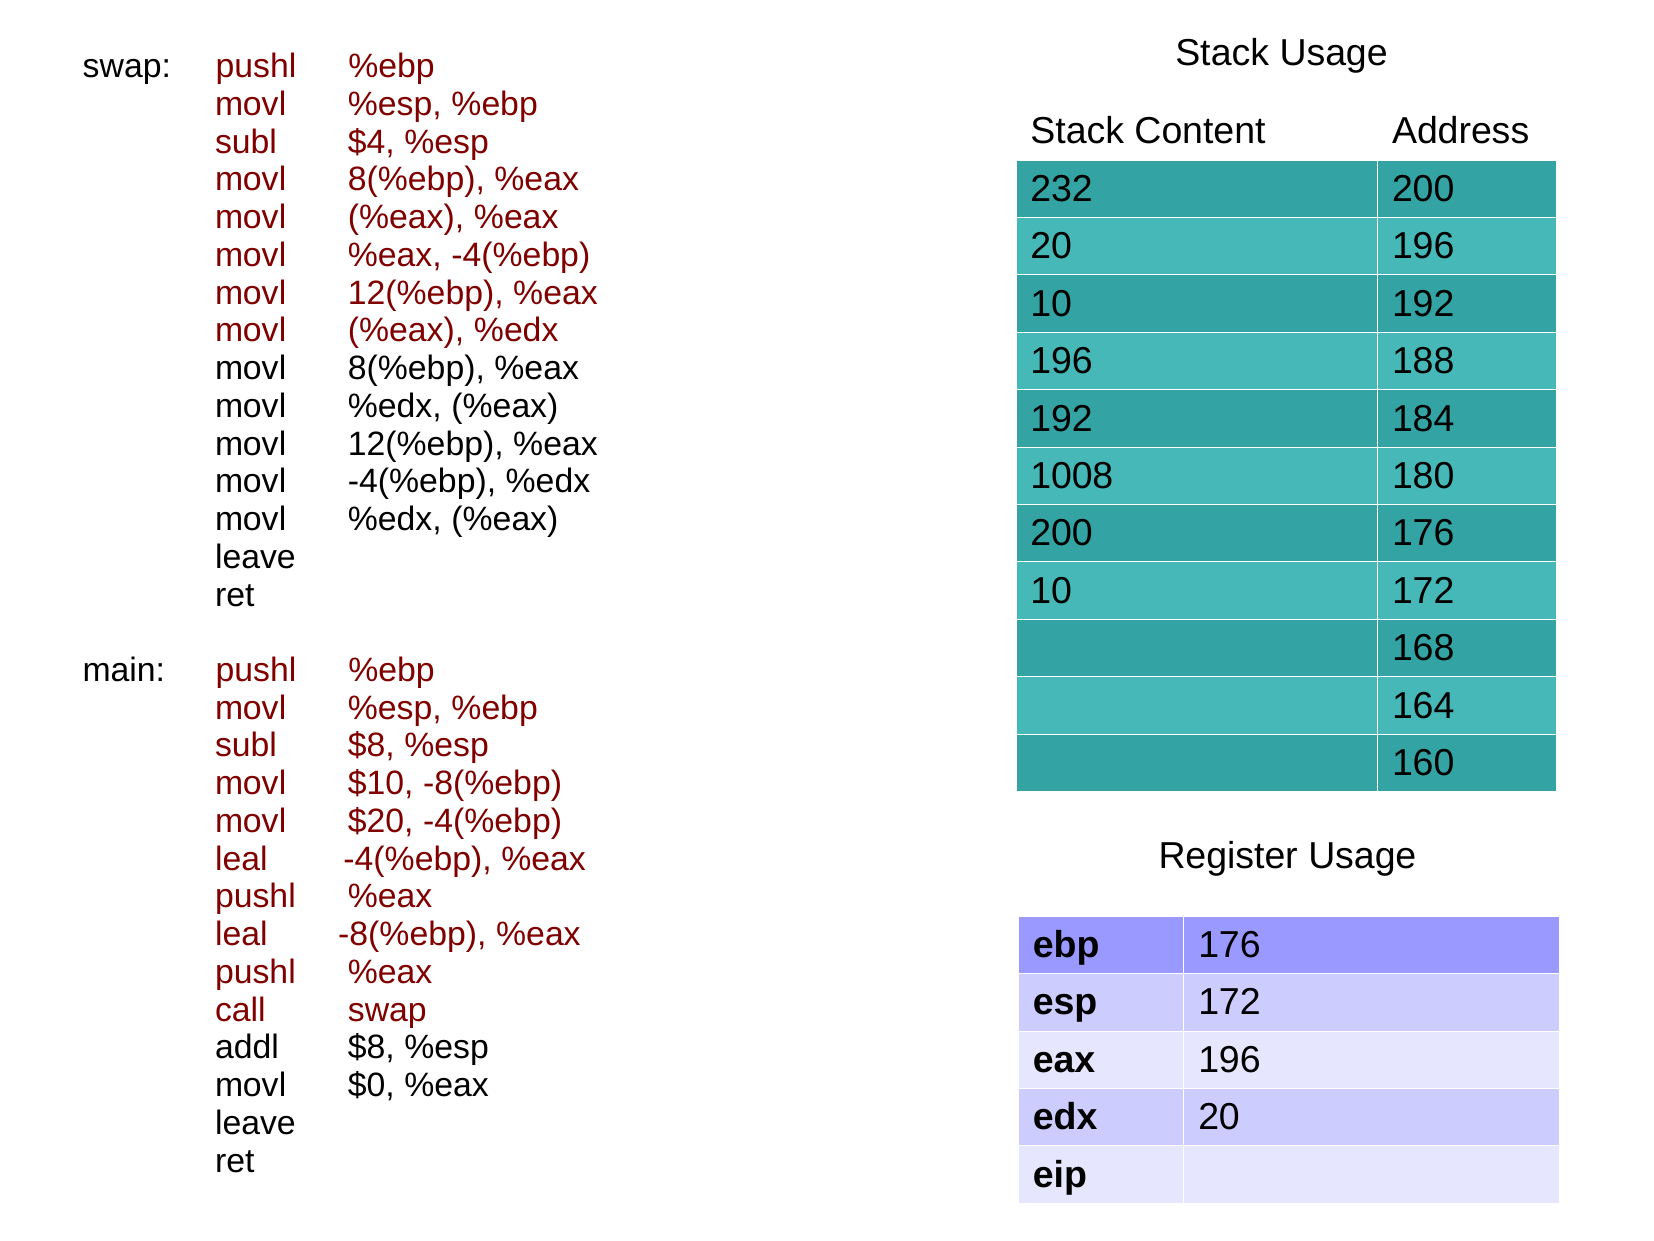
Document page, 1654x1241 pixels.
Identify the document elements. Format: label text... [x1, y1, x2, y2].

table_cell edx [1019, 1089, 1183, 1145]
table_cell 1008 [1017, 448, 1377, 504]
table_cell 10 [1017, 562, 1377, 619]
table_cell 172 [1184, 974, 1559, 1031]
table_cell 232 [1017, 161, 1377, 217]
table_cell 188 [1378, 333, 1556, 389]
table_cell 192 [1378, 275, 1556, 332]
table_header Address [1378, 103, 1556, 160]
table_cell 180 [1378, 448, 1556, 504]
table_cell 172 [1378, 562, 1556, 619]
table_cell [1017, 620, 1377, 676]
table_cell 168 [1378, 620, 1556, 676]
table_cell 176 [1378, 505, 1556, 561]
table_cell 20 [1184, 1089, 1559, 1145]
table_cell 164 [1378, 677, 1556, 734]
table_header ebp [1019, 917, 1183, 973]
list swap: pushl %ebp movl %esp, %ebp subl $4, %esp movl 8(%ebp), %eax movl (%eax), %eax movl %eax, -4(%ebp) movl 12(%ebp), %eax movl (%eax), %edx movl 8(%ebp), %eax movl %edx, (%eax) movl 12(%ebp), %eax movl -4(%ebp), %edx movl %edx, (%eax) leave ret main: pushl %ebp movl %esp, %ebp subl $8, %esp movl $10, -8(%ebp) movl $20, -4(%ebp) leal -4(%ebp), %eax pushl %eax leal -8(%ebp), %eax pushl %eax call swap addl $8, %esp movl $0, %eax leave ret [82, 47, 969, 1182]
table_cell 196 [1378, 218, 1556, 274]
table_cell 200 [1017, 505, 1377, 561]
table_cell 160 [1378, 735, 1556, 791]
table_cell 196 [1184, 1032, 1559, 1088]
table_cell [1017, 677, 1377, 734]
table_cell 10 [1017, 275, 1377, 332]
table_cell eax [1019, 1032, 1183, 1088]
text_box Stack Usage [1009, 23, 1554, 81]
table_cell 184 [1378, 390, 1556, 447]
table_cell [1184, 1146, 1559, 1203]
table_cell [1017, 735, 1377, 791]
table_cell 20 [1017, 218, 1377, 274]
text_box Register Usage [1015, 826, 1560, 884]
table_cell 200 [1378, 161, 1556, 217]
table_header 176 [1184, 917, 1559, 973]
table_cell eip [1019, 1146, 1183, 1203]
table_cell 196 [1017, 333, 1377, 389]
table_cell esp [1019, 974, 1183, 1031]
table_cell 192 [1017, 390, 1377, 447]
table_header Stack Content [1017, 103, 1377, 160]
